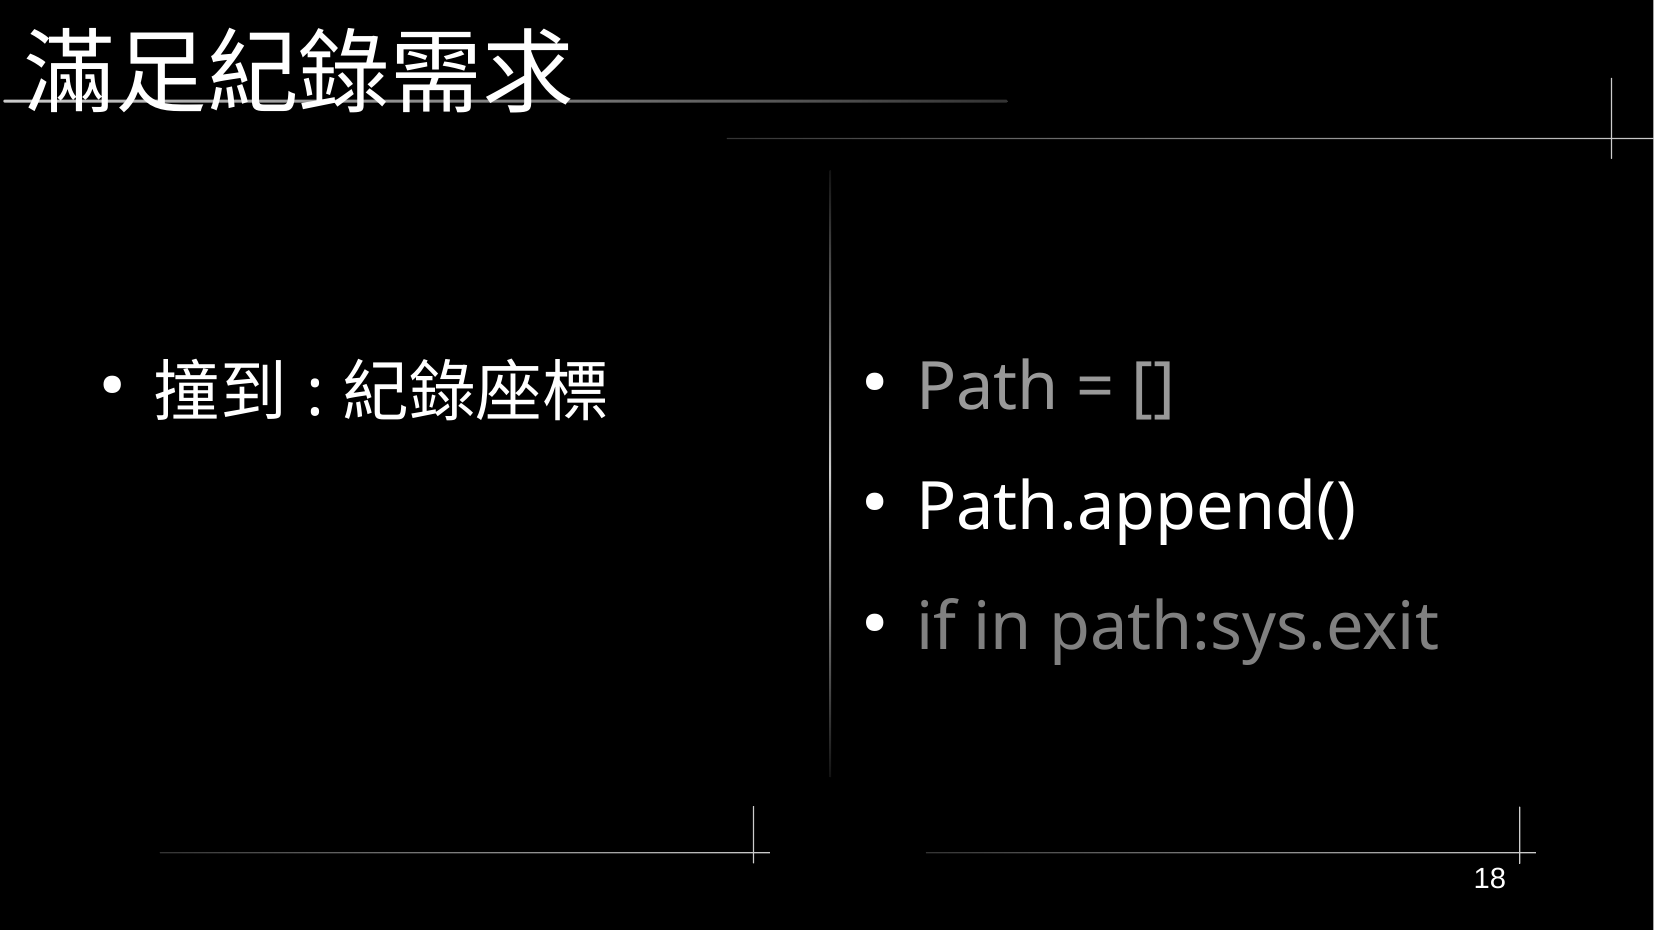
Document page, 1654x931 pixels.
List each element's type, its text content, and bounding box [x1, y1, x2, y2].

list Path = [] Path.append() if in path:sys.exit [845, 217, 1572, 758]
title 滿足紀錄需求 [23, 9, 1589, 121]
list 撞到:紀錄座標 [82, 217, 809, 758]
